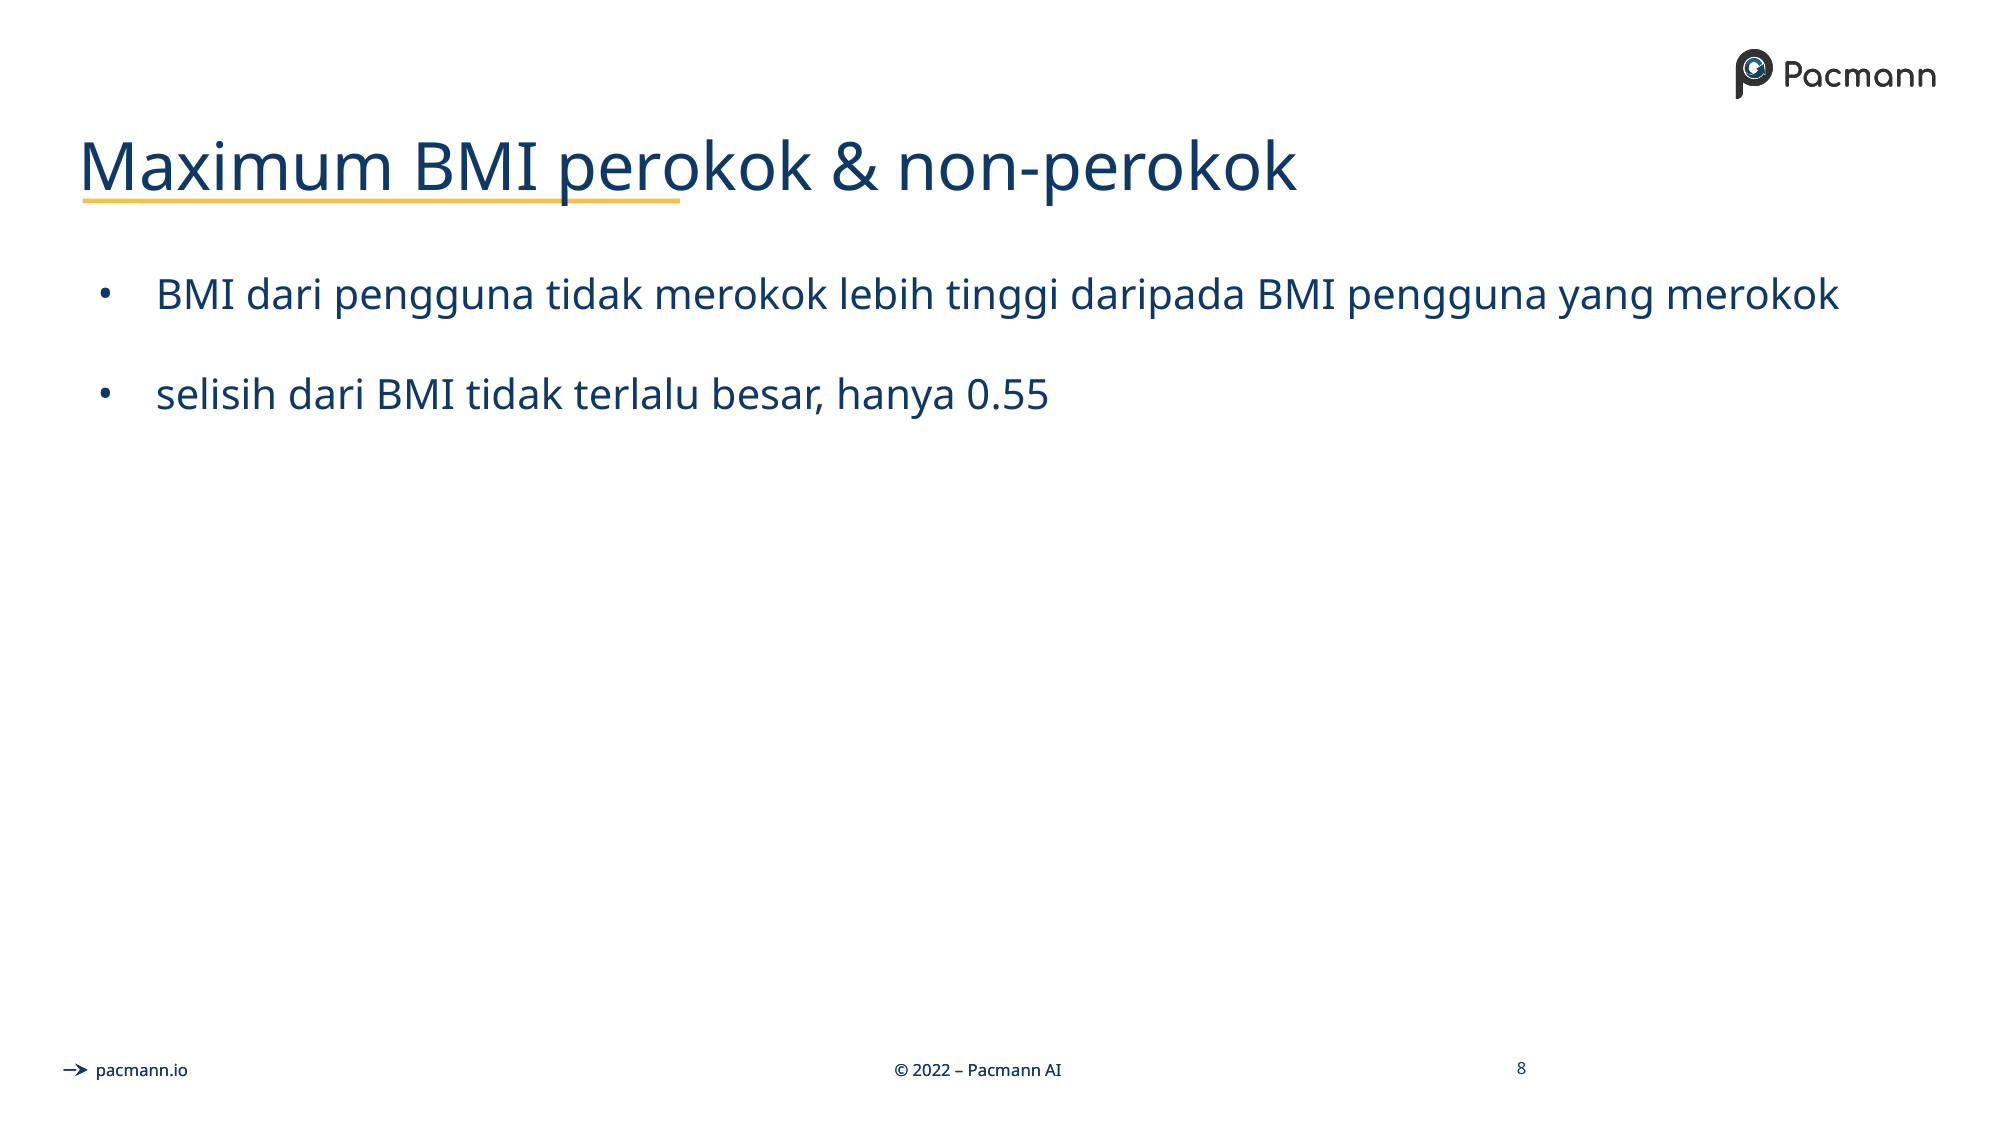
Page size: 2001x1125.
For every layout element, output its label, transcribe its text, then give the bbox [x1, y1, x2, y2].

text_box BMI dari pengguna tidak merokok lebih tinggi daripada BMI pengguna yang merokok selisih dari BMI tidak terlalu besar, hanya 0.55 [65, 259, 1934, 426]
title Maximum BMI perokok & non-perokok [63, 59, 1935, 278]
picture [1707, 36, 1966, 112]
